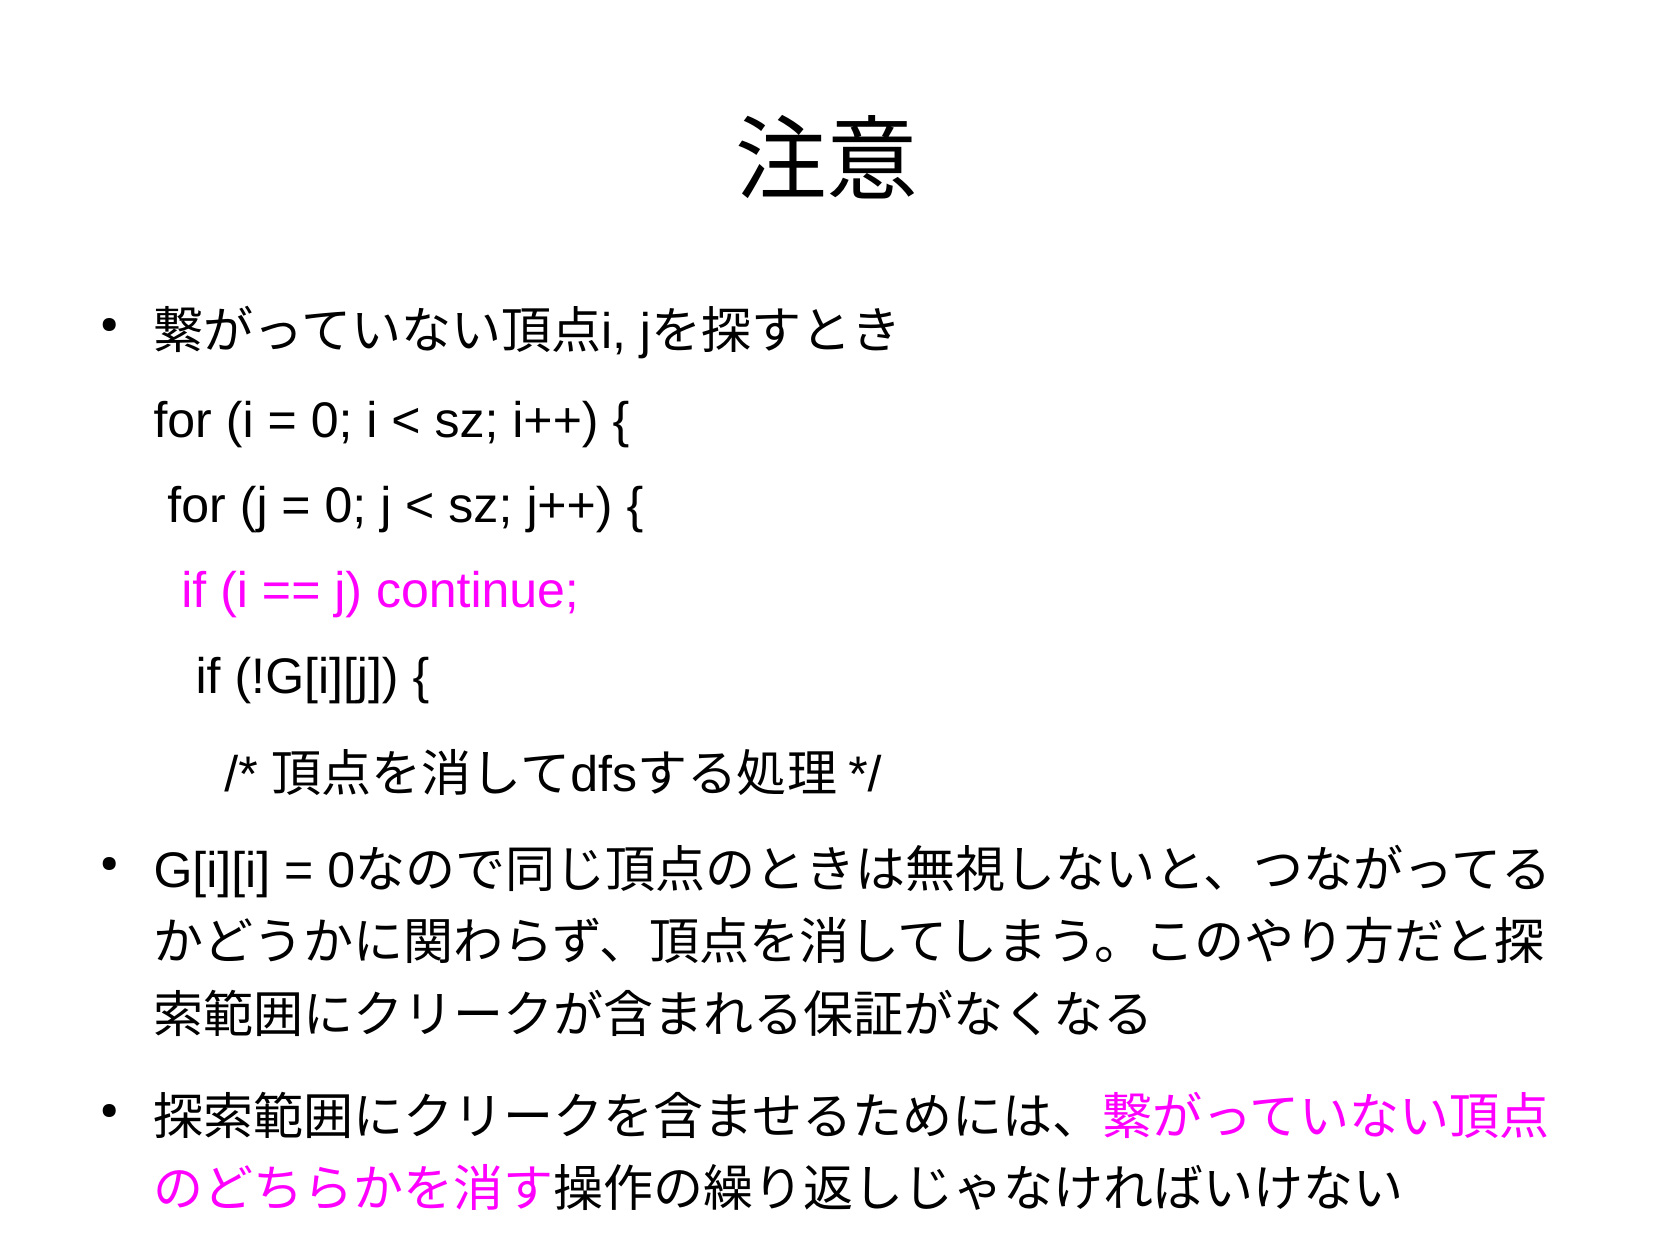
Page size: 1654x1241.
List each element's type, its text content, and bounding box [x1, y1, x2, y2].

title 注意 [82, 49, 1571, 257]
list 繋がっていない頂点i, jを探すとき for (i = 0; i < sz; i++) { for (j = 0; j < sz; j++) { if (i == j) continue; if (!G[i][j]) { /* 頂点を消してdfsする処理 */ G[i][i] = 0なので同じ頂点のときは無視しないと、つながってるかどうかに関わらず、頂点を消してしまう。このやり方だと探索範囲にクリークが含まれる保証がなくなる 探索範囲にクリークを含ませるためには、繋がっていない頂点のどちらかを消す操作の繰り返しじゃなければいけない [82, 290, 1571, 1182]
